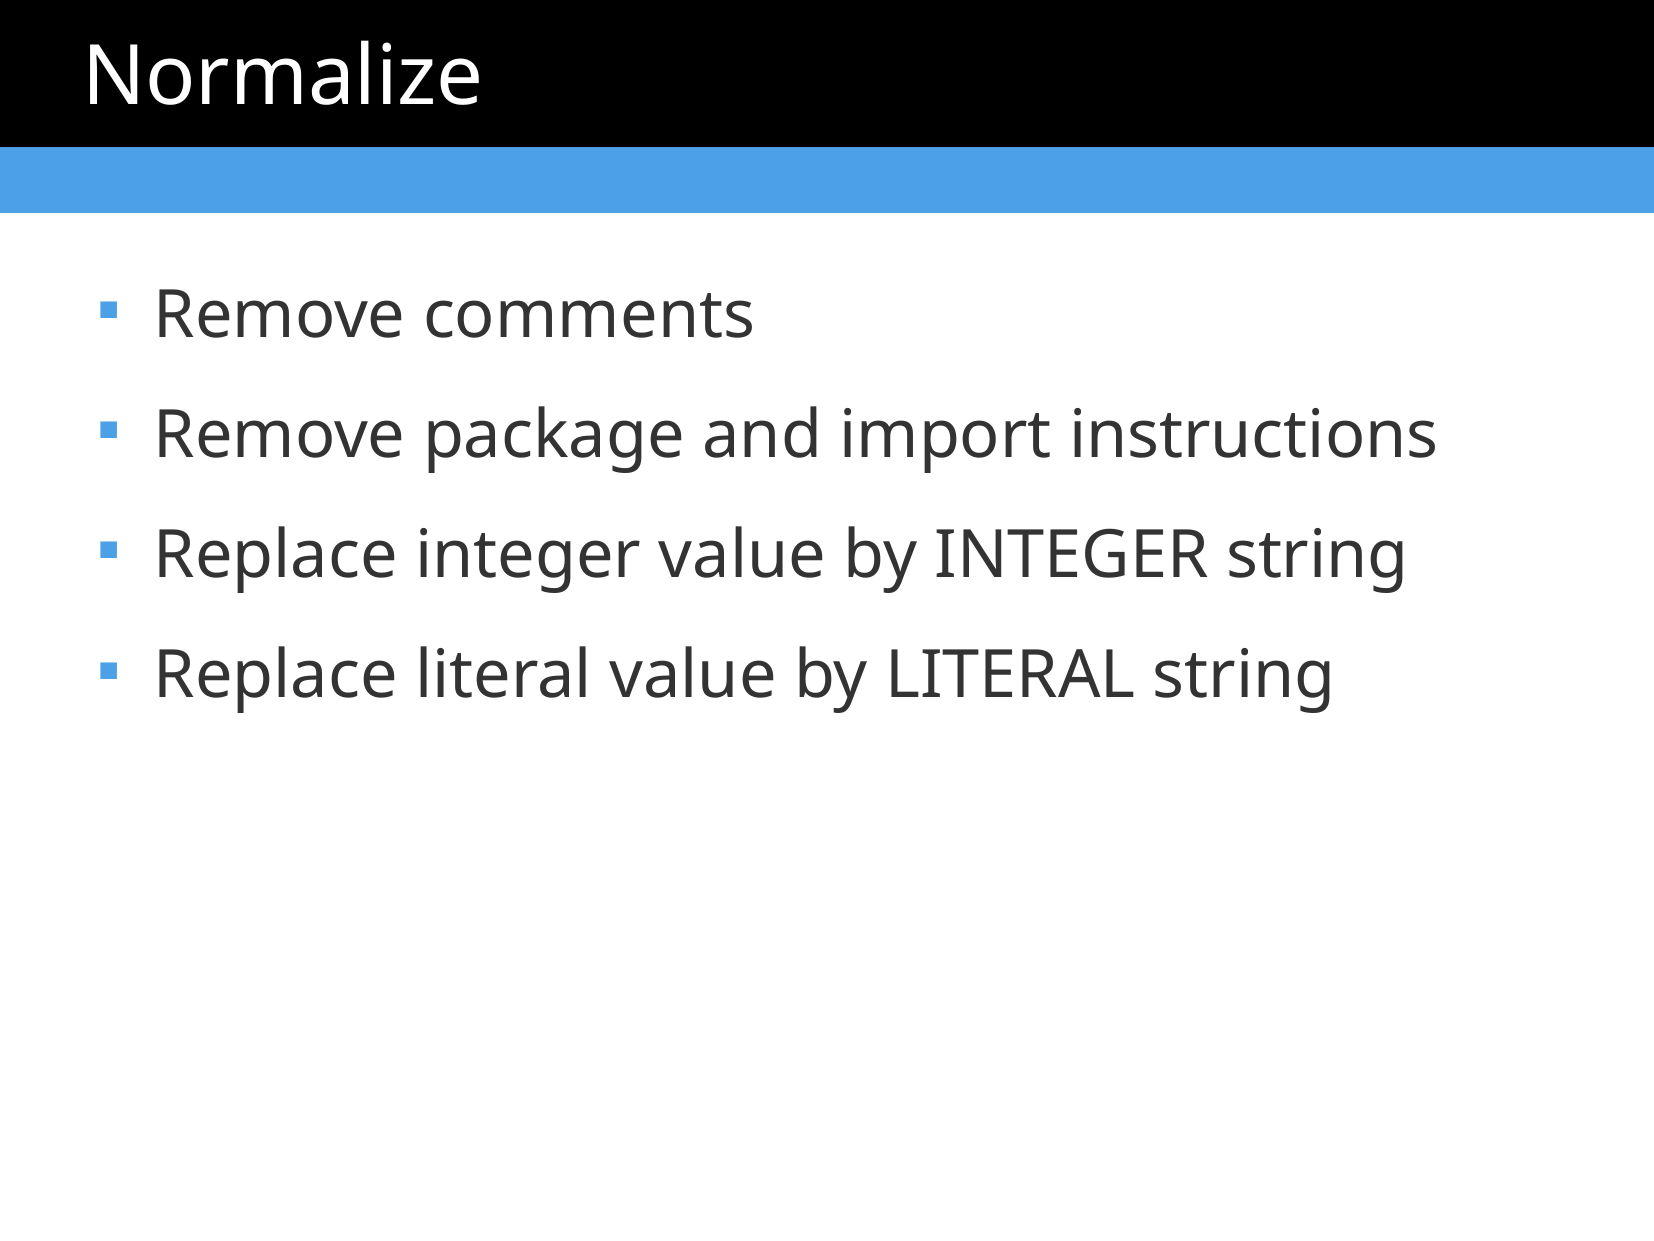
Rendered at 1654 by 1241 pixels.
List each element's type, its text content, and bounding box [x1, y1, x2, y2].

title Normalize [82, 8, 1571, 136]
list Remove comments Remove package and import instructions Replace integer value by INTEGER string Replace literal value by LITERAL string [82, 265, 1571, 1109]
